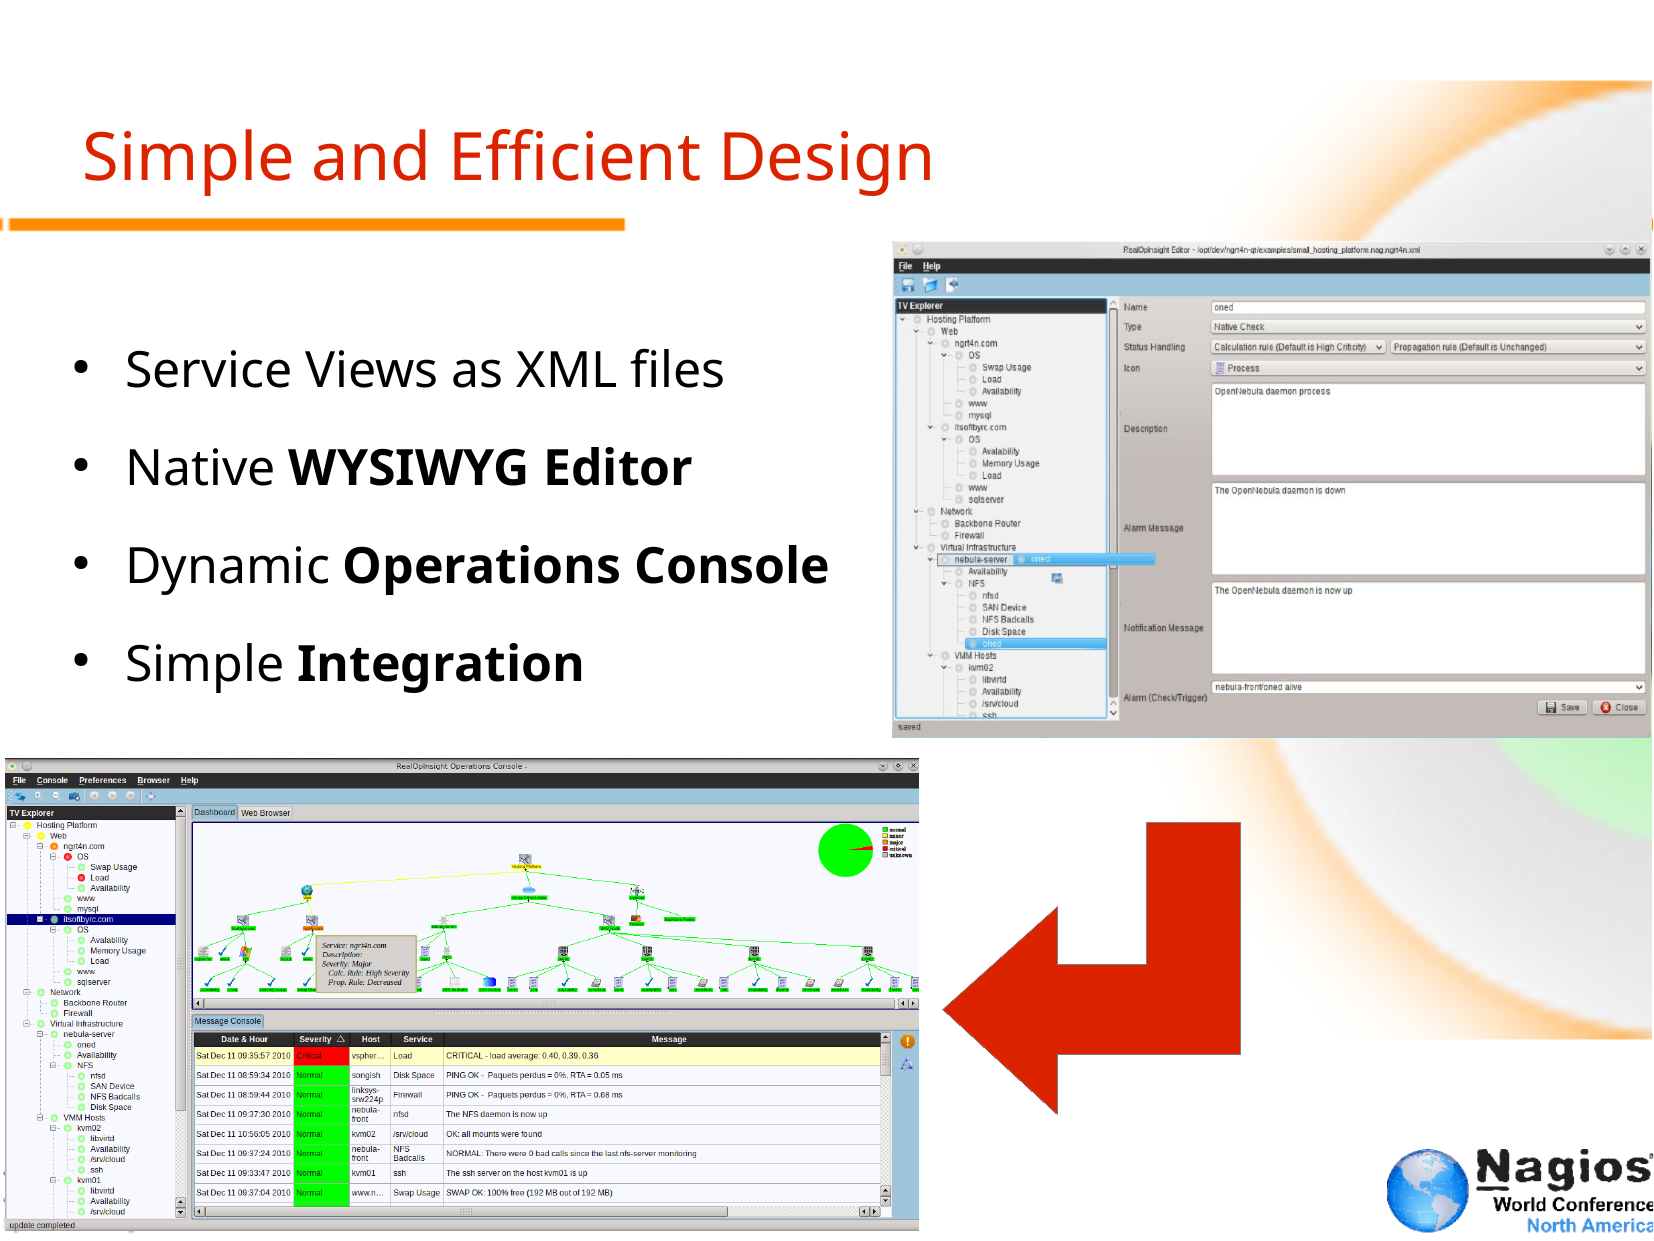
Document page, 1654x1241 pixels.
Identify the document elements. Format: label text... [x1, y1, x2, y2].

title Simple and Efficient Design [82, 73, 1547, 237]
text_box [942, 822, 1241, 1115]
list Service Views as XML files Native WYSIWYG Editor Dynamic Operations Console Simple Integration [54, 334, 869, 758]
picture [0, 0, 1654, 1241]
